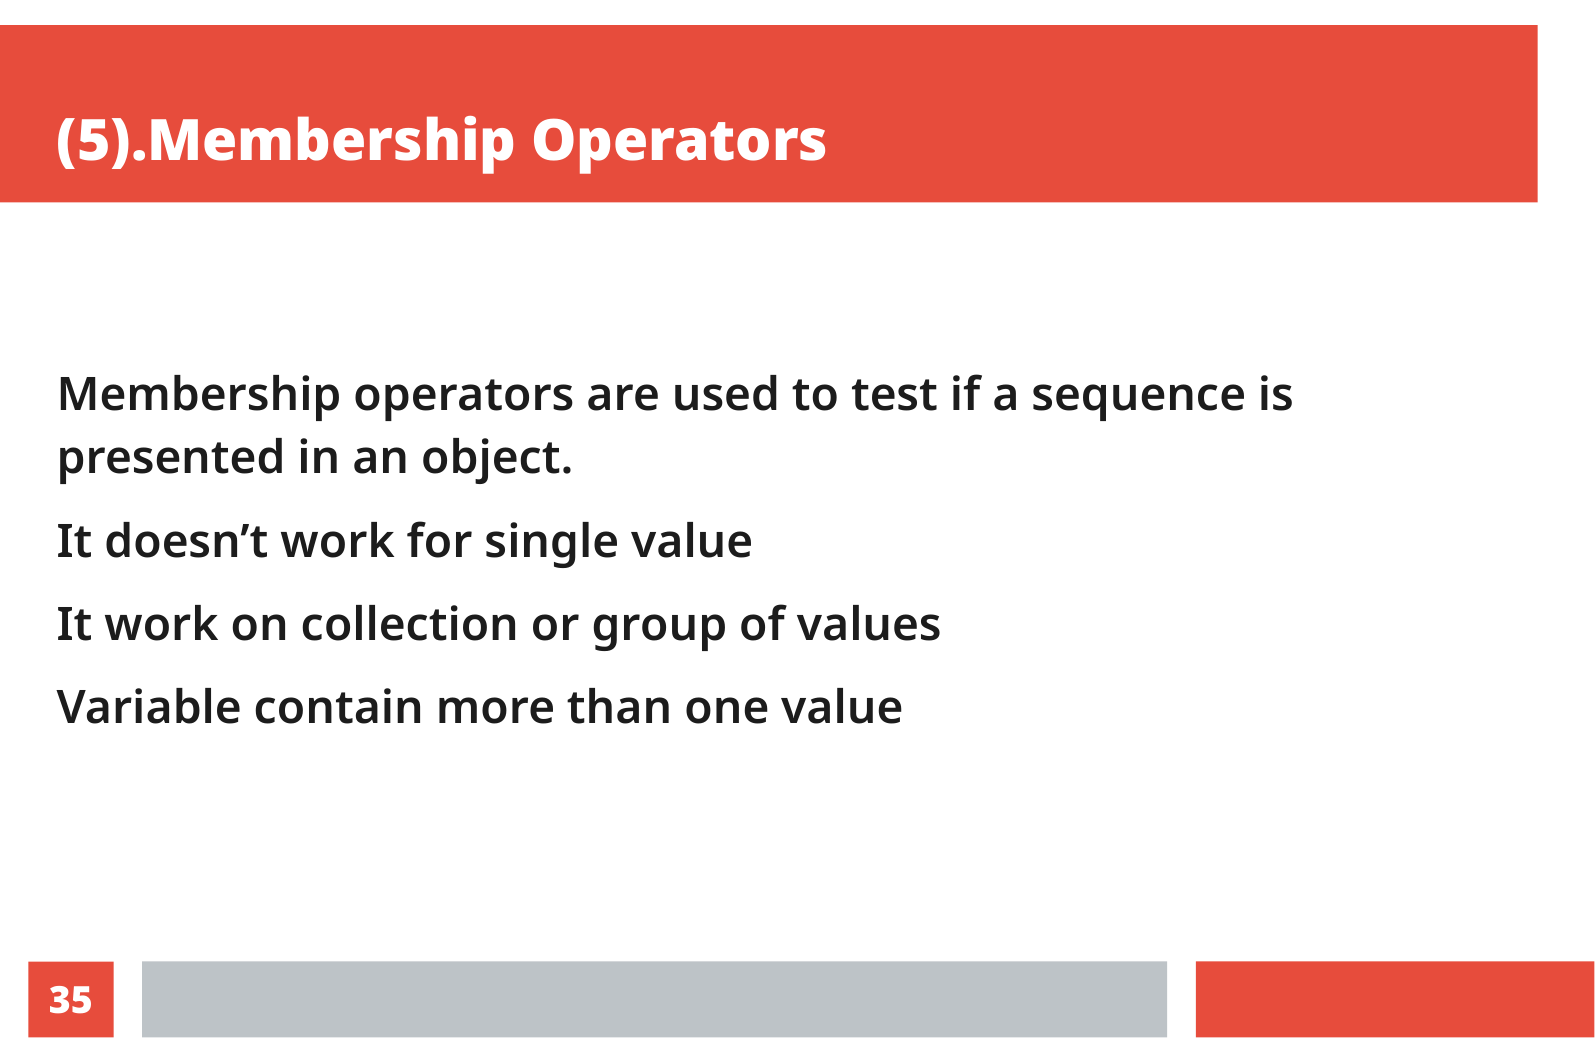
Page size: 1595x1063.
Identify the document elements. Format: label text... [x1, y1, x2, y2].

title (5).Membership Operators [56, 50, 1538, 178]
list Membership operators are used to test if a sequence is presented in an object. It doesn’t work for single value It work on collection or group of values Variable contain more than one value [56, 278, 1509, 937]
